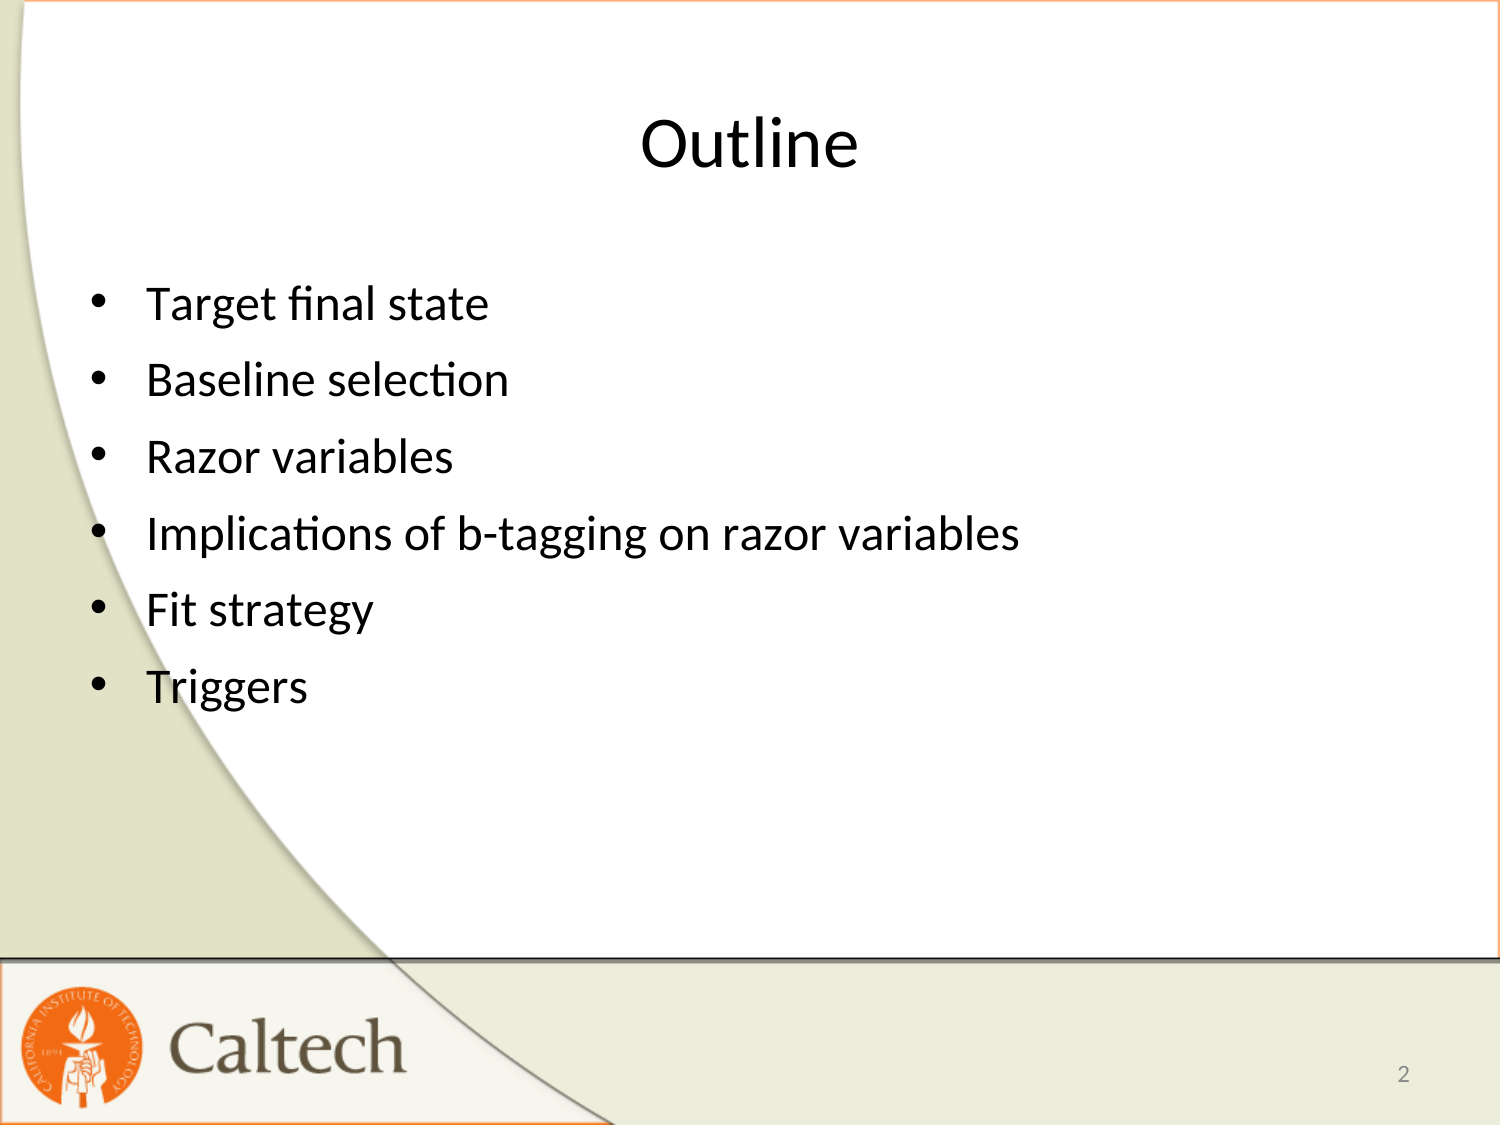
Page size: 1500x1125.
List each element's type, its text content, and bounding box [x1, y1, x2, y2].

picture [0, 0, 1500, 1125]
title Outline [75, 13, 1426, 262]
list Target final state Baseline selection Razor variables Implications of b-tagging on razor variables Fit strategy Triggers [75, 262, 1426, 1006]
